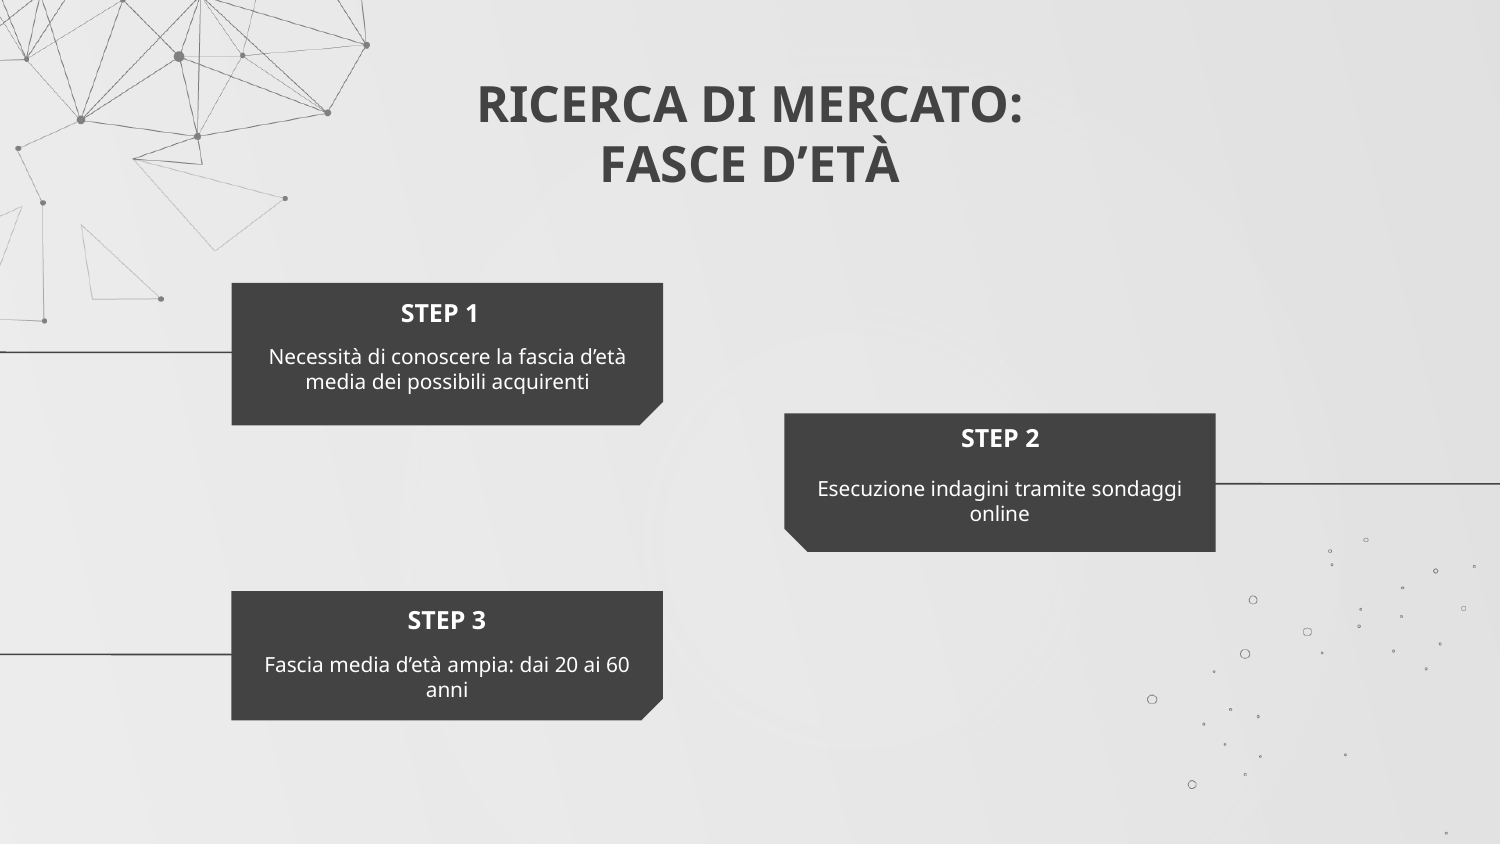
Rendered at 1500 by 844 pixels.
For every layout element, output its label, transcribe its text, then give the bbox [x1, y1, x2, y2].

subtitle Necessità di conoscere la fascia d’età media dei possibili acquirenti [231, 328, 664, 426]
text_box STEP 1 [224, 282, 656, 348]
text_box STEP 3 [231, 589, 663, 636]
title RICERCA DI MERCATO: FASCE D’ETÀ [322, 57, 1178, 214]
picture [0, 0, 1500, 844]
text_box Esecuzione indagini tramite sondaggi online [783, 460, 1216, 563]
subtitle Fascia media d’età ampia: dai 20 ai 60 anni [231, 636, 663, 733]
text_box [656, 282, 664, 328]
text_box STEP 2 [784, 407, 1217, 473]
